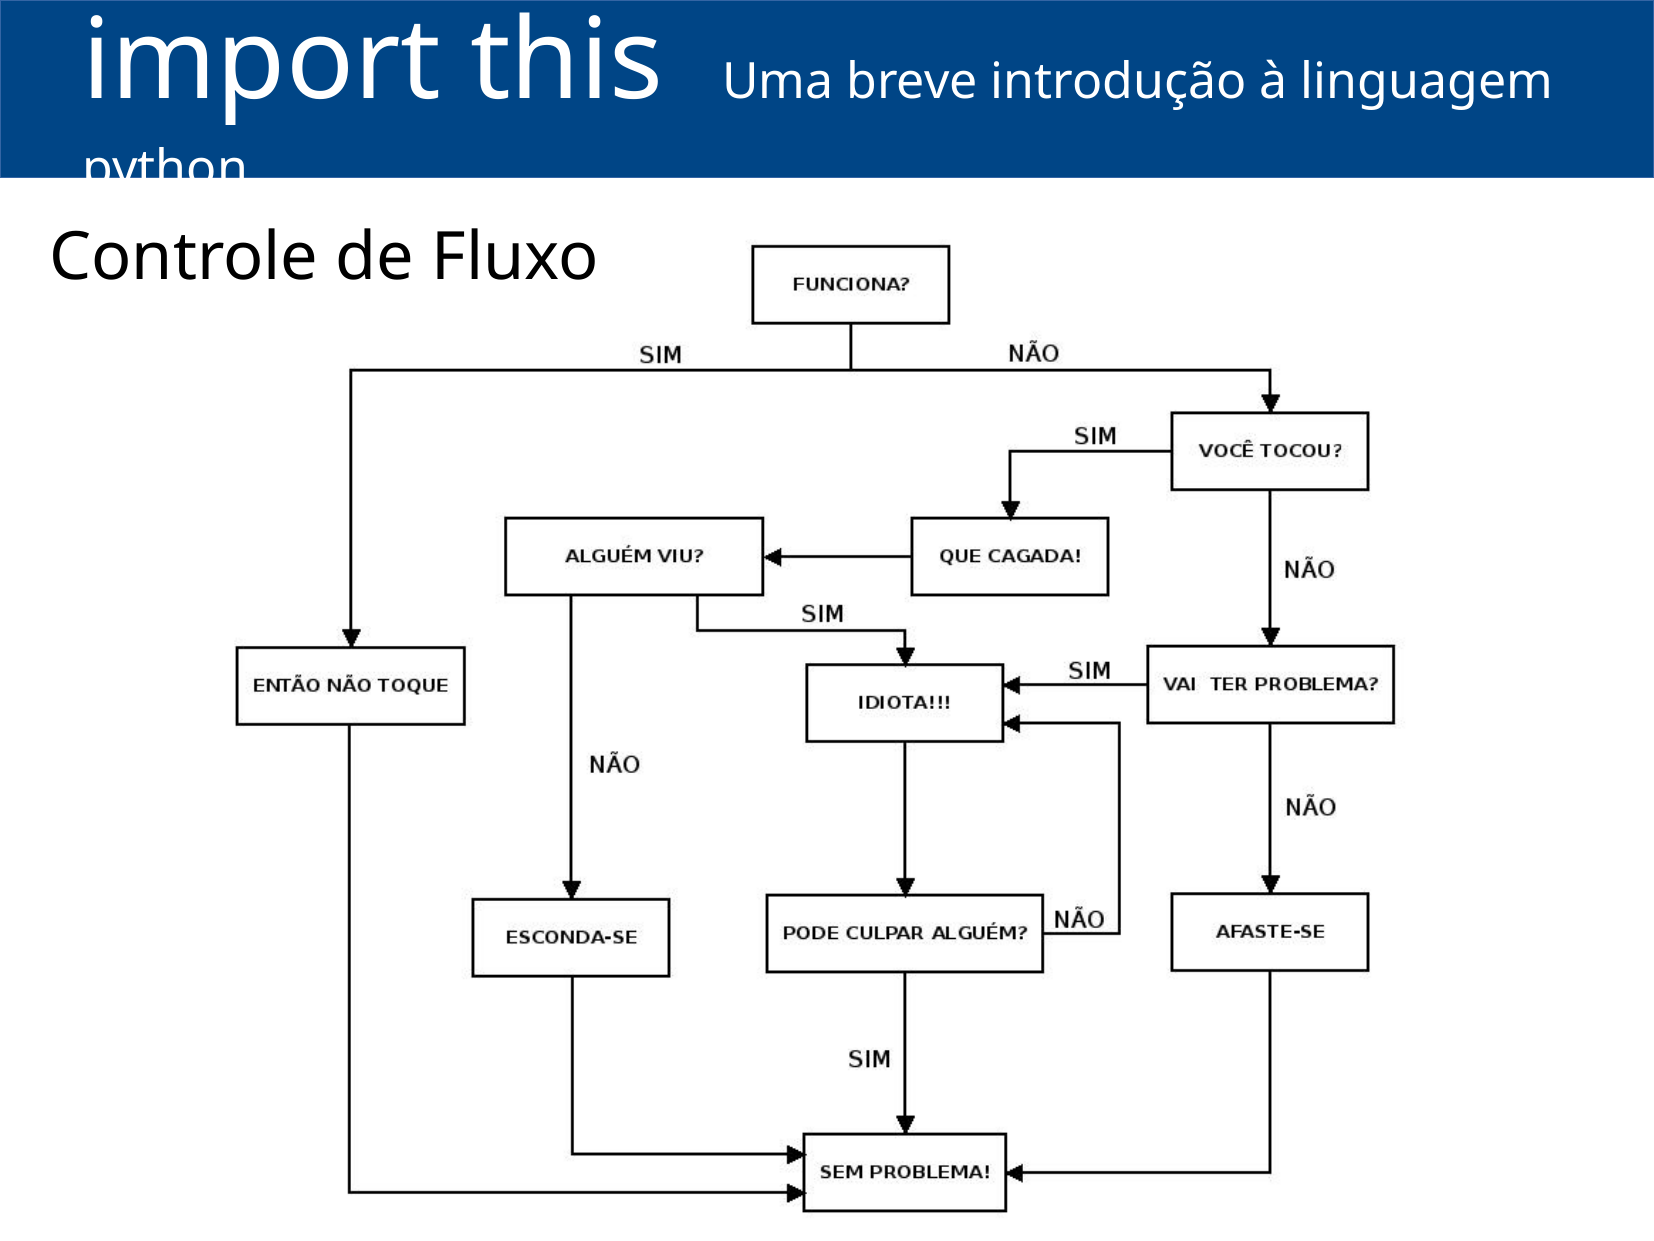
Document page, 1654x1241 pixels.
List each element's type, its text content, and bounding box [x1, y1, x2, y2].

title import this Uma breve introdução à linguagem python [82, 1, 1571, 178]
text_box [0, 0, 1654, 178]
text_box Controle de Fluxo [11, 200, 638, 296]
picture [189, 194, 1435, 1241]
